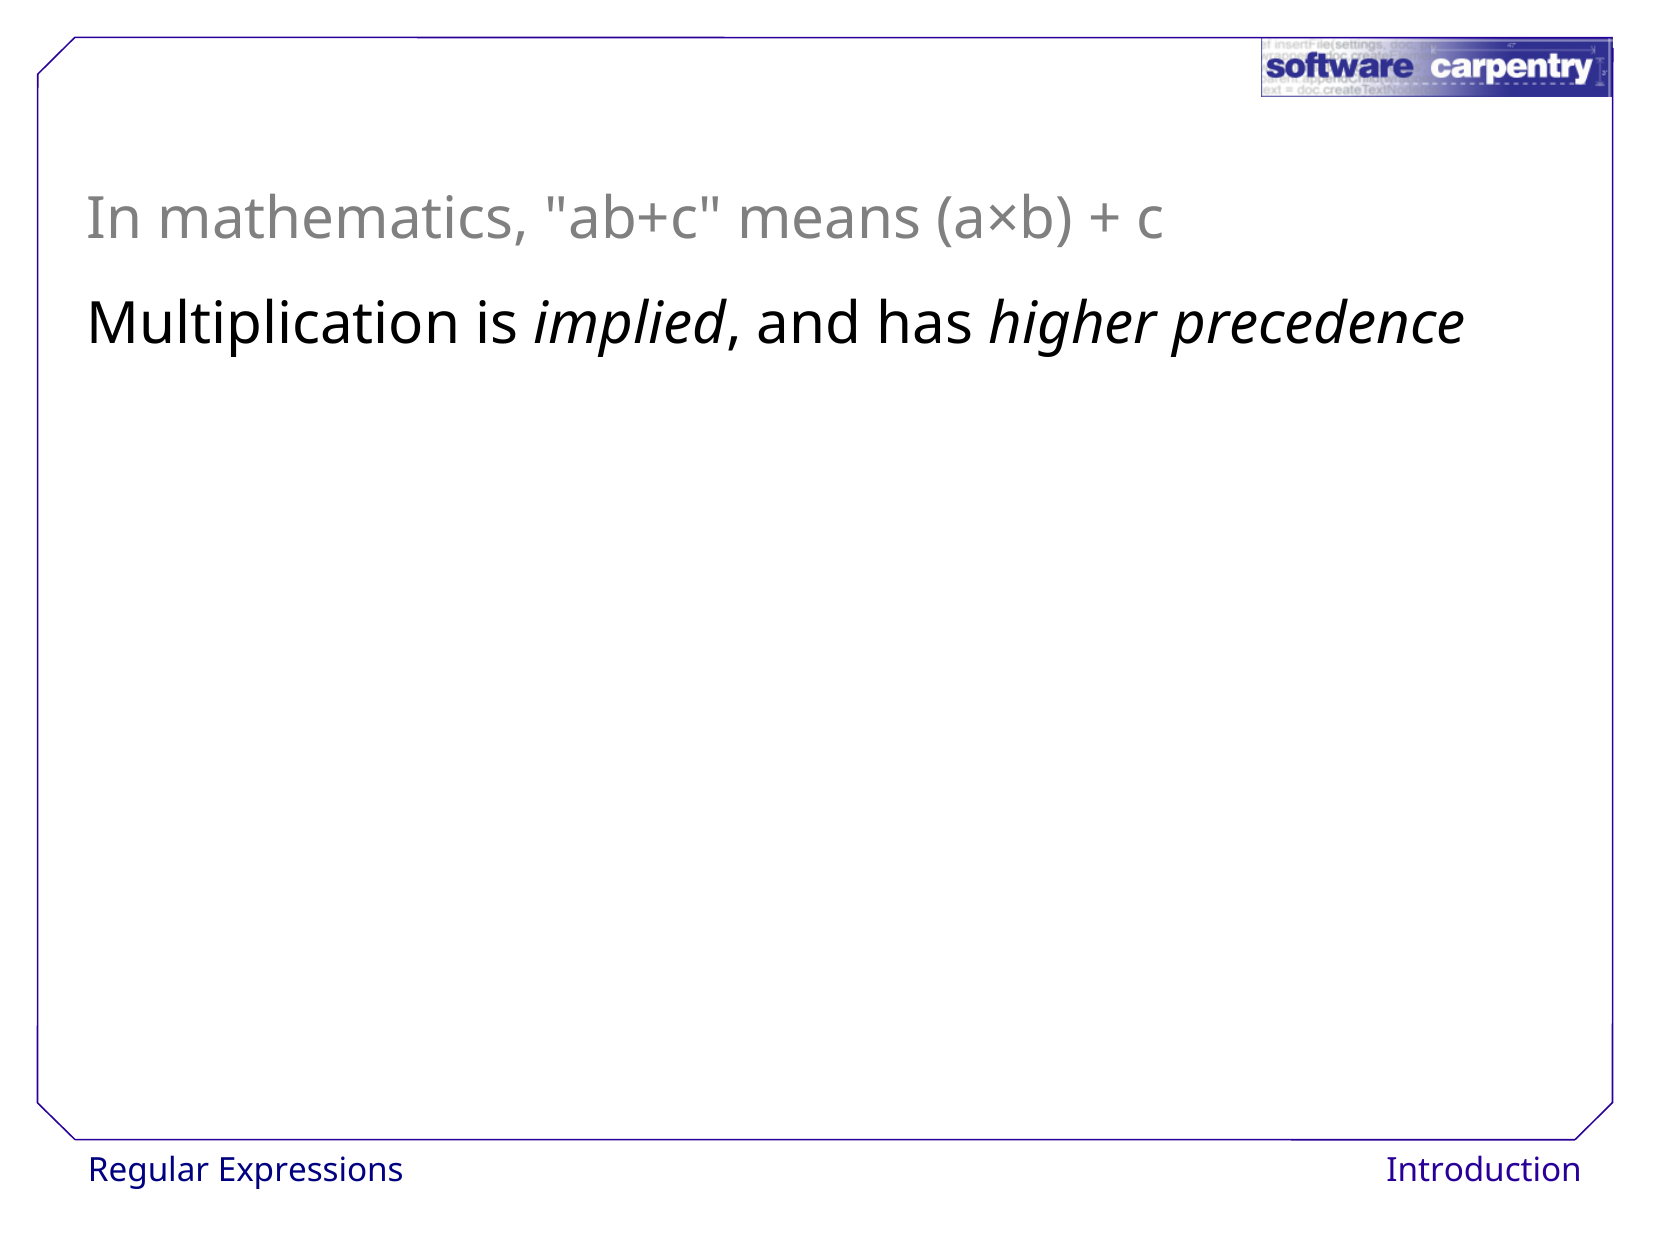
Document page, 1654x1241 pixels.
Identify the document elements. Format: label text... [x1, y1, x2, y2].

text_box In mathematics, "ab+c" means (a×b) + c Multiplication is implied, and has higher precedence [71, 137, 1631, 364]
picture [1261, 39, 1613, 97]
